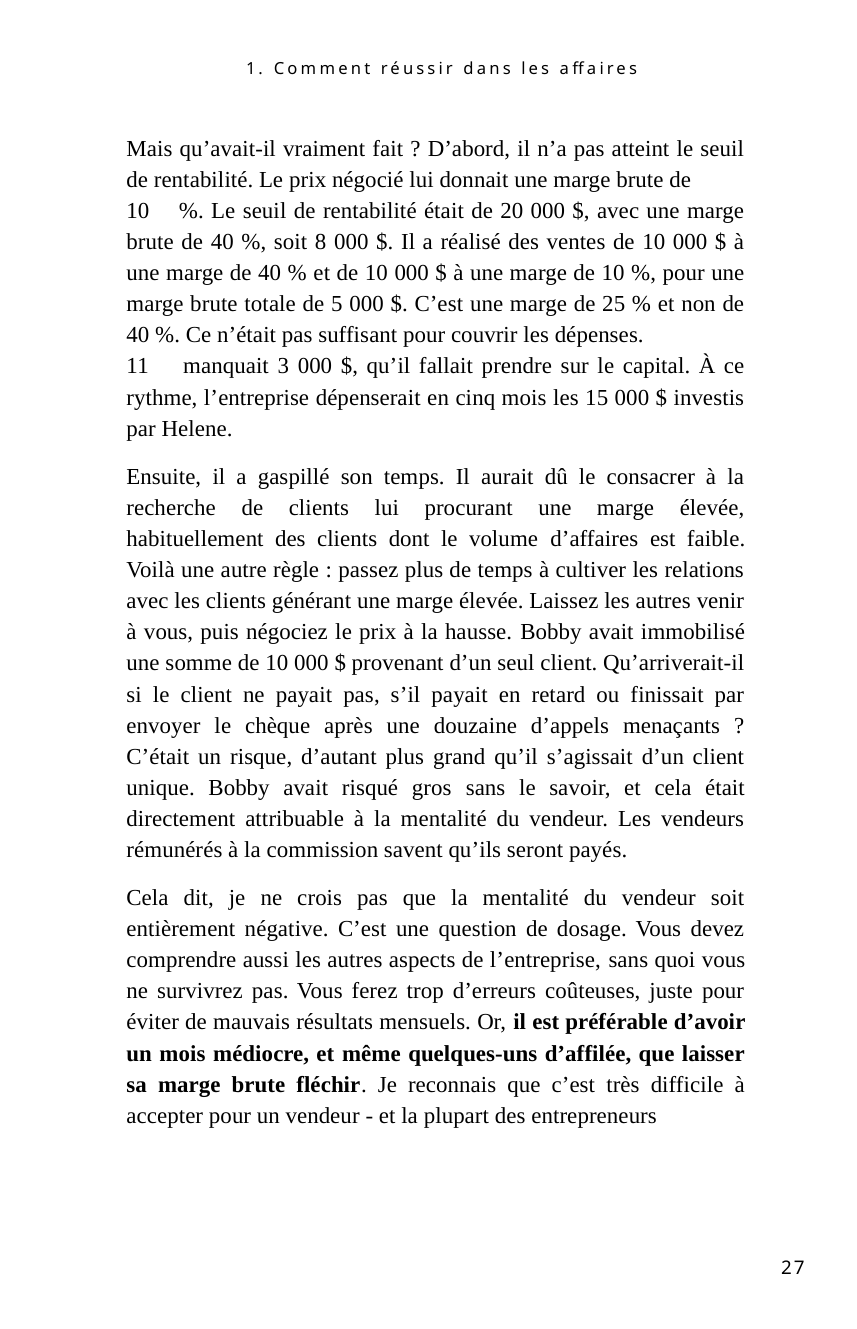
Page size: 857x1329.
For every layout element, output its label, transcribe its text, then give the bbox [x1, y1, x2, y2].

text_box 27 [781, 1255, 814, 1276]
text_box Mais qu’avait-il vraiment fait ? D’abord, il n’a pas atteint le seuil de rentabilité. Le prix négocié lui donnait une marge brute de 10 %. Le seuil de rentabilité était de 20 000 $, avec une marge brute de 40 %, soit 8 000 $. Il a réalisé des ventes de 10 000 $ à une marge de 40 % et de 10 000 $ à une marge de 10 %, pour une marge brute totale de 5 000 $. C’est une marge de 25 % et non de 40 %. Ce n’était pas suffisant pour couvrir les dépenses. 11 manquait 3 000 $, qu’il fallait prendre sur le capital. À ce rythme, l’entreprise dépenserait en cinq mois les 15 000 $ investis par Helene. Ensuite, il a gaspillé son temps. Il aurait dû le consacrer à la recherche de clients lui procurant une marge élevée, habituellement des clients dont le volume d’affaires est faible. Voilà une autre règle : passez plus de temps à cultiver les relations avec les clients générant une marge élevée. Laissez les autres venir à vous, puis négociez le prix à la hausse. Bobby avait immobilisé une somme de 10 000 $ provenant d’un seul client. Qu’arriverait-il si le client ne payait pas, s’il payait en retard ou finissait par envoyer le chèque après une douzaine d’appels menaçants ? C’était un risque, d’autant plus grand qu’il s’agissait d’un client unique. Bobby avait risqué gros sans le savoir, et cela était directement attribuable à la mentalité du vendeur. Les vendeurs rémunérés à la commission savent qu’ils seront payés. Cela dit, je ne crois pas que la mentalité du vendeur soit entièrement négative. C’est une question de dosage. Vous devez comprendre aussi les autres aspects de l’entreprise, sans quoi vous ne survivrez pas. Vous ferez trop d’erreurs coûteuses, juste pour éviter de mauvais résultats mensuels. Or, il est préférable d’avoir un mois médiocre, et même quelques-uns d’affilée, que laisser sa marge brute fléchir. Je reconnais que c’est très difficile à accepter pour un vendeur - et la plupart des entrepreneurs [126, 130, 746, 1157]
text_box 1. Comment réussir dans les affaires [246, 58, 625, 79]
